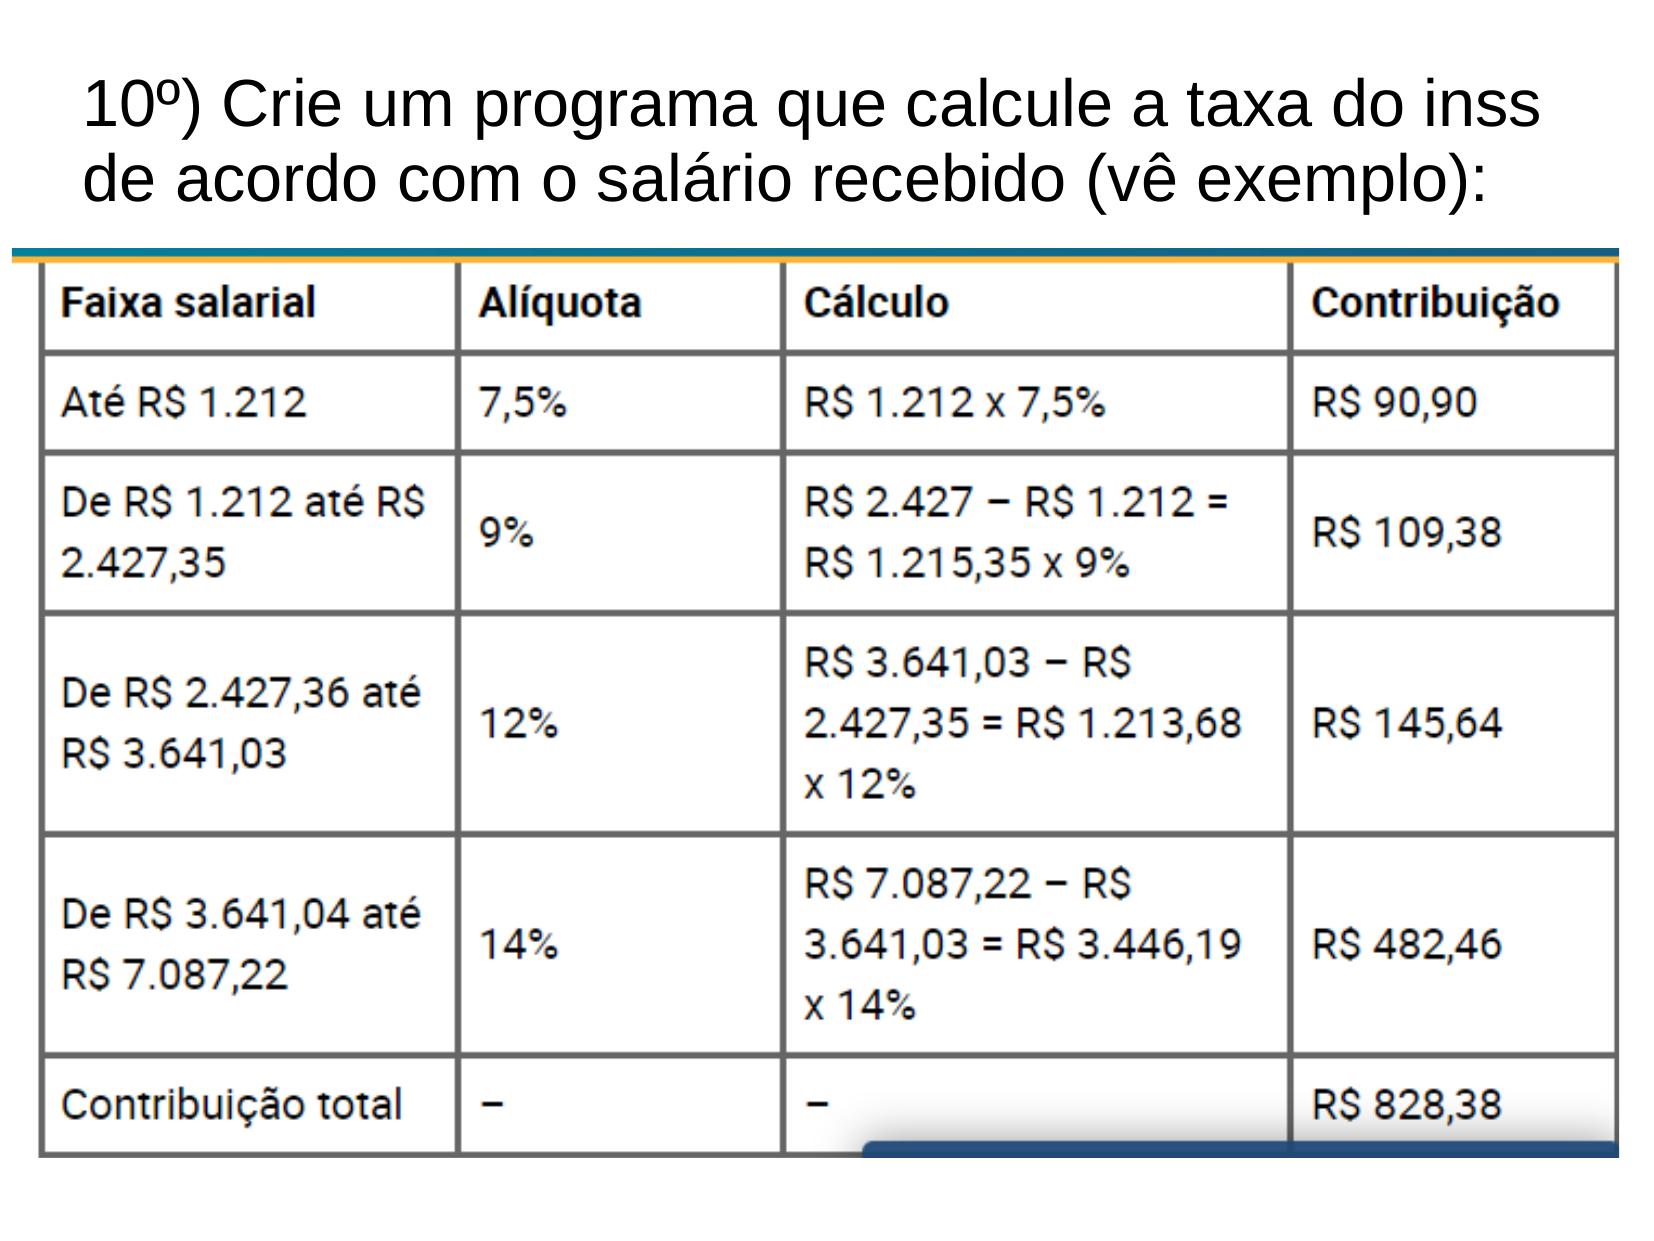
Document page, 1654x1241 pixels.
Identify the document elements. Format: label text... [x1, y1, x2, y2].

picture [11, 248, 1620, 1158]
list 10º) Crie um programa que calcule a taxa do inss de acordo com o salário recebido (vê exemplo): [82, 65, 1571, 248]
